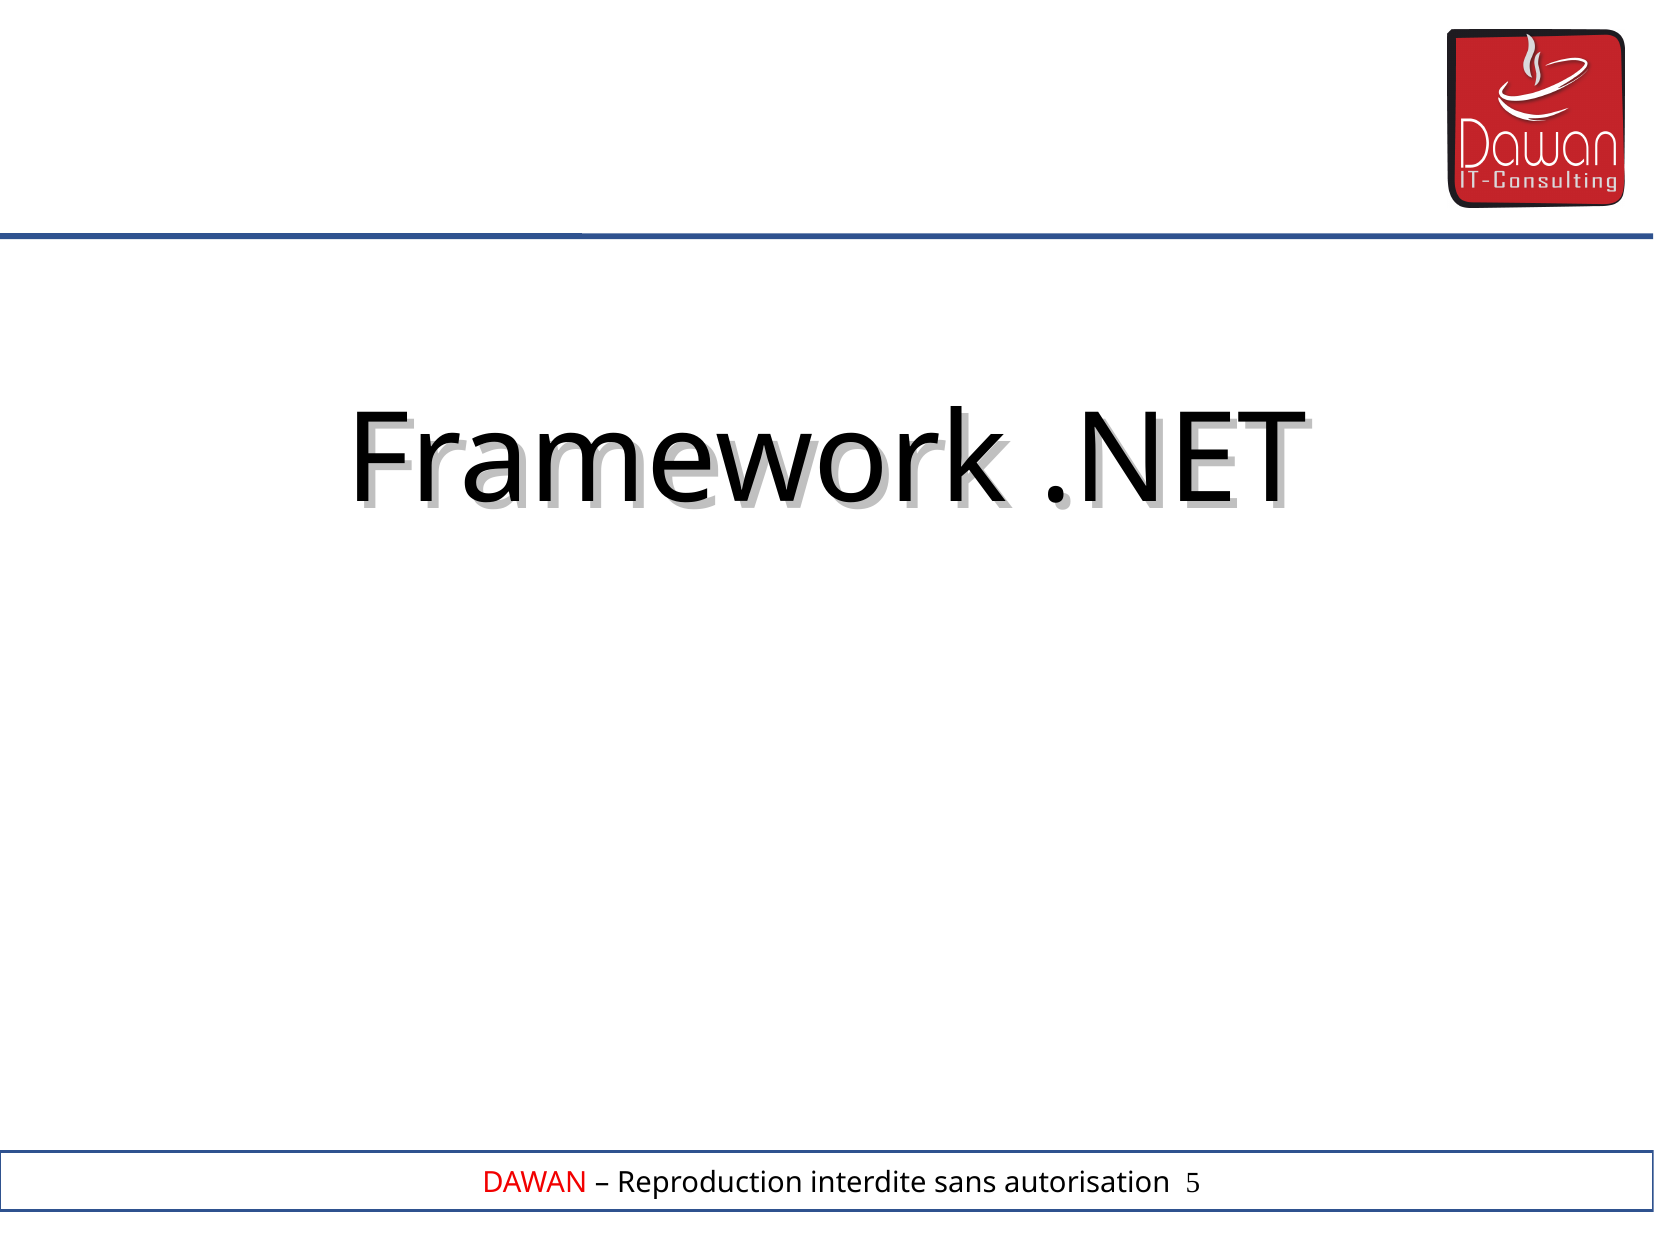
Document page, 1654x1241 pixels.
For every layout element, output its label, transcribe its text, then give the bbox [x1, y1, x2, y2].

text_box [1185, 1163, 1565, 1228]
text_box Framework .NET [88, 360, 1565, 670]
